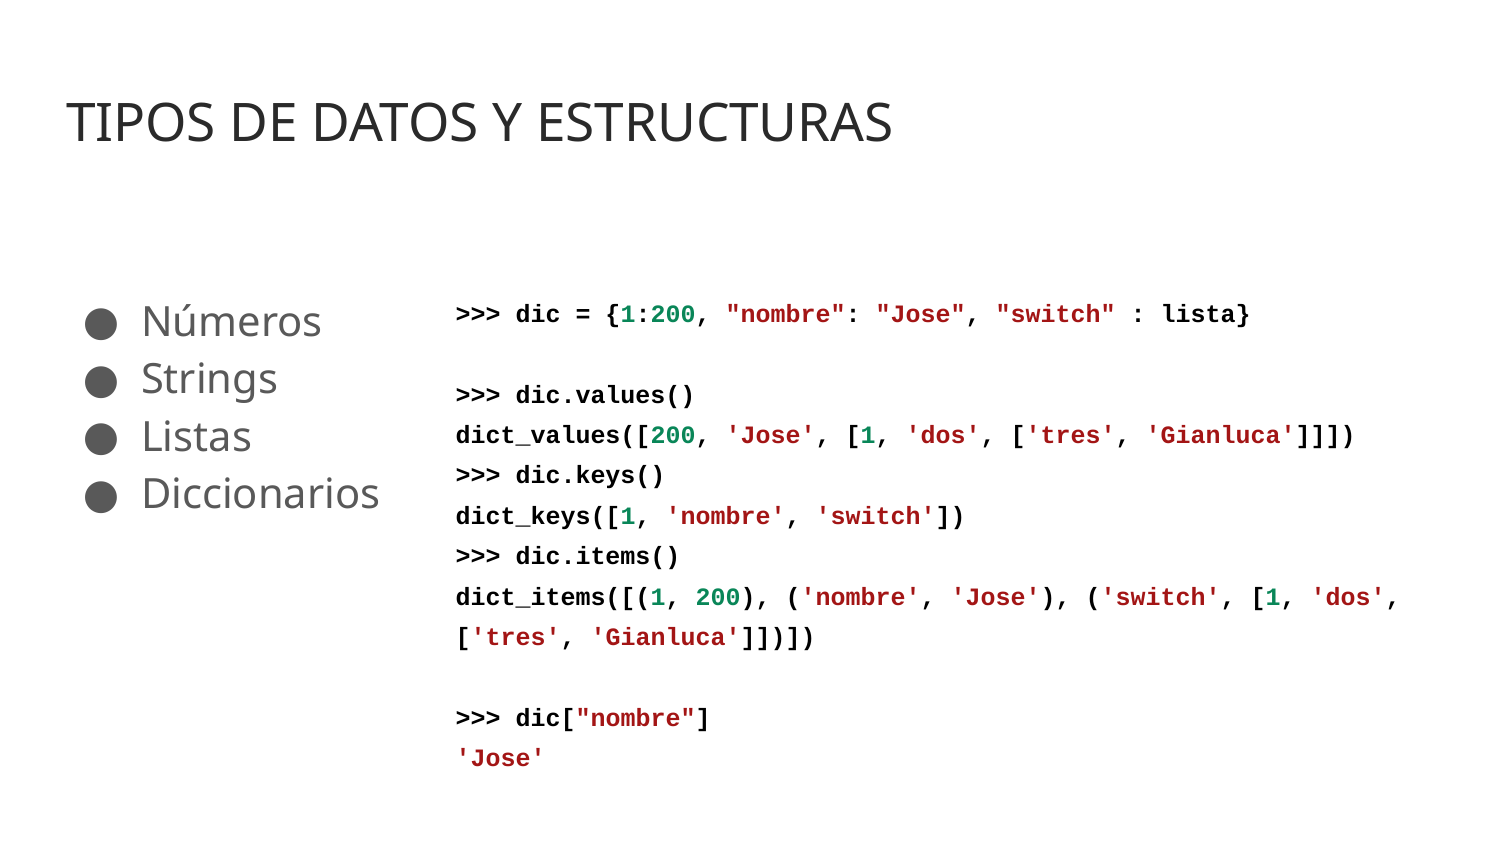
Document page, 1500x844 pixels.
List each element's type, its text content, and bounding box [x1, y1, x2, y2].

list >>> dic = {1:200, "nombre": "Jose", "switch" : lista} >>> dic.values() dict_values([200, 'Jose', [1, 'dos', ['tres', 'Gianluca']]]) >>> dic.keys() dict_keys([1, 'nombre', 'switch']) >>> dic.items() dict_items([(1, 200), ('nombre', 'Jose'), ('switch', [1, 'dos', ['tres', 'Gianluca']])]) >>> dic["nombre"] 'Jose' [440, 271, 1449, 787]
list Números Strings Listas Diccionarios [51, 271, 440, 777]
title TIPOS DE DATOS Y ESTRUCTURAS [51, 72, 1449, 167]
